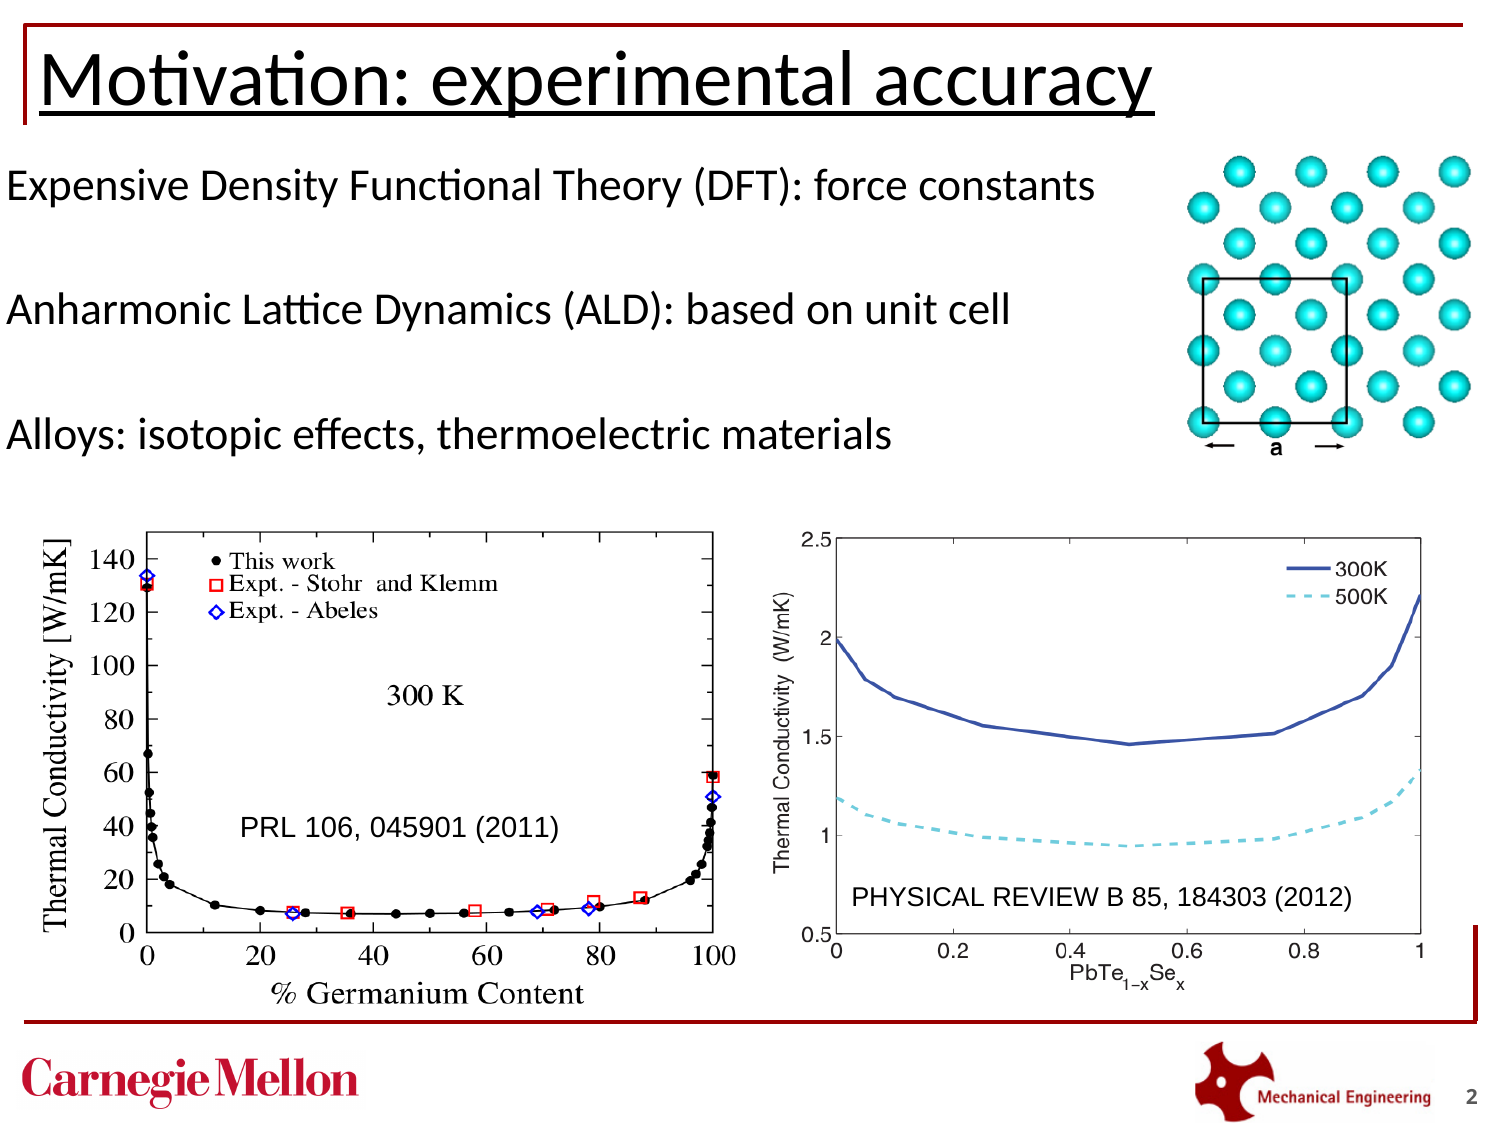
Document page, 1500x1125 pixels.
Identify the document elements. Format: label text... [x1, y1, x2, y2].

text_box PRL 106, 045901 (2011) [225, 800, 660, 858]
text_box PHYSICAL REVIEW B 85, 184303 (2012) [836, 872, 1500, 930]
list Expensive Density Functional Theory (DFT): force constants Anharmonic Lattice Dynamics (ALD): based on unit cell Alloys: isotopic effects, thermoelectric materials [0, 146, 1179, 471]
picture [1192, 1034, 1438, 1125]
title Motivation: experimental accuracy [23, 0, 1374, 168]
picture [16, 1050, 366, 1110]
picture [27, 508, 1447, 1019]
picture [1179, 134, 1494, 474]
